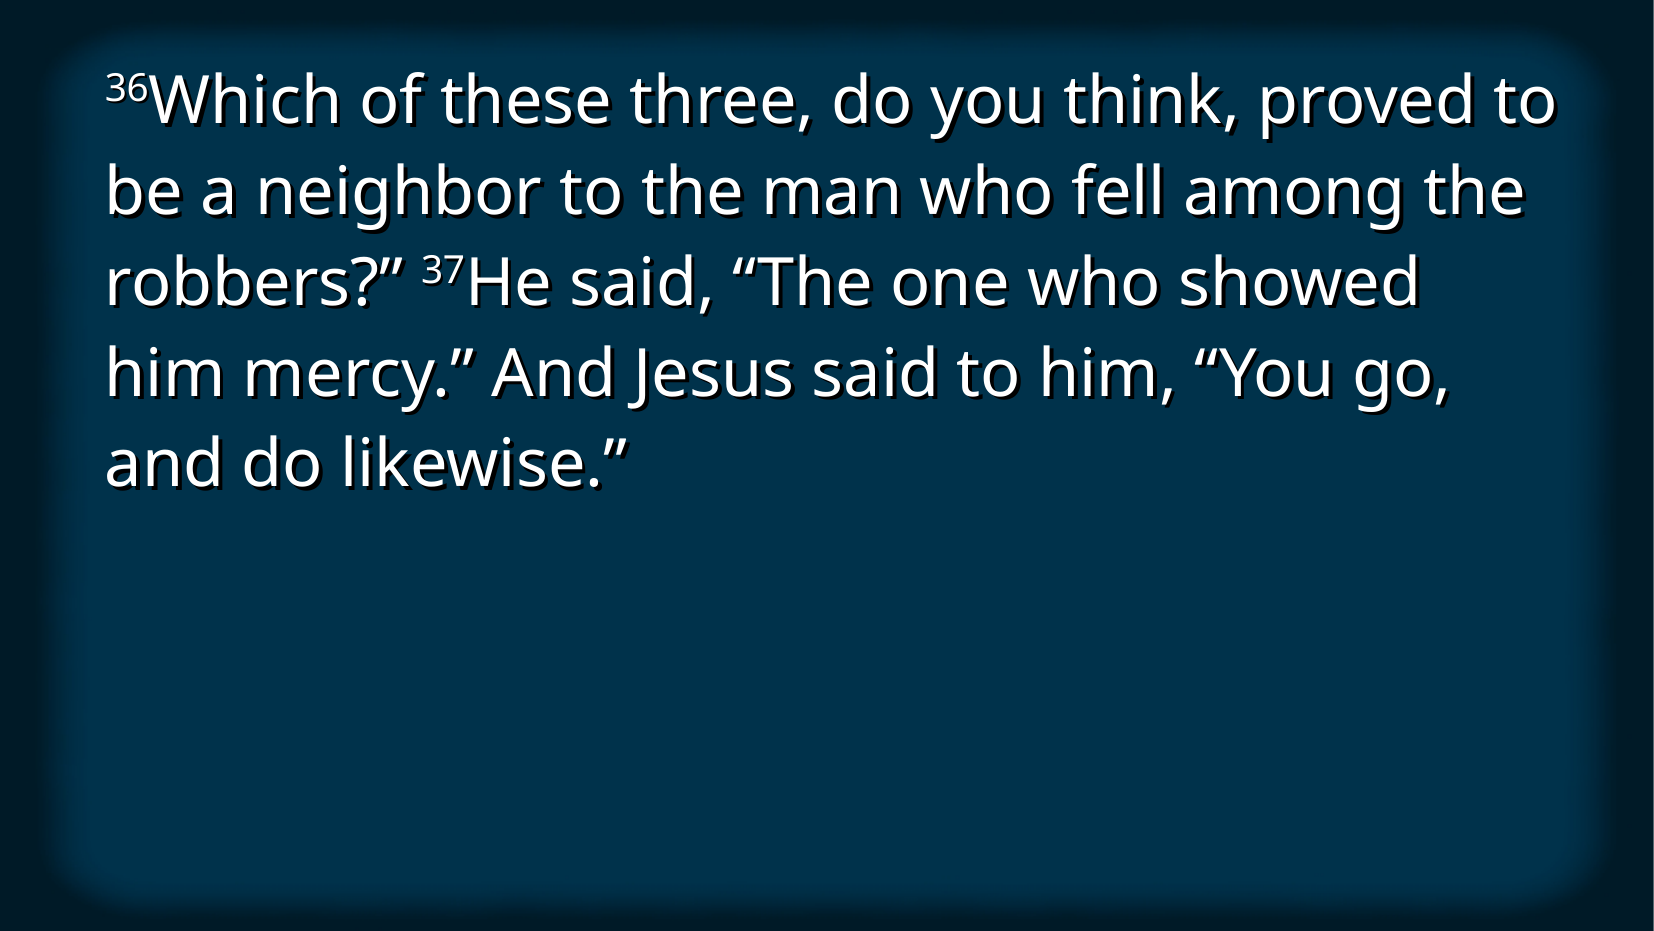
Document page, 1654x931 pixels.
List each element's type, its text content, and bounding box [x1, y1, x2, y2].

picture [0, 0, 1654, 931]
text_box 36Which of these three, do you think, proved to be a neighbor to the man who fell among the robbers?” 37He said, “The one who showed him mercy.” And Jesus said to him, “You go, and do likewise.” [90, 45, 1576, 504]
